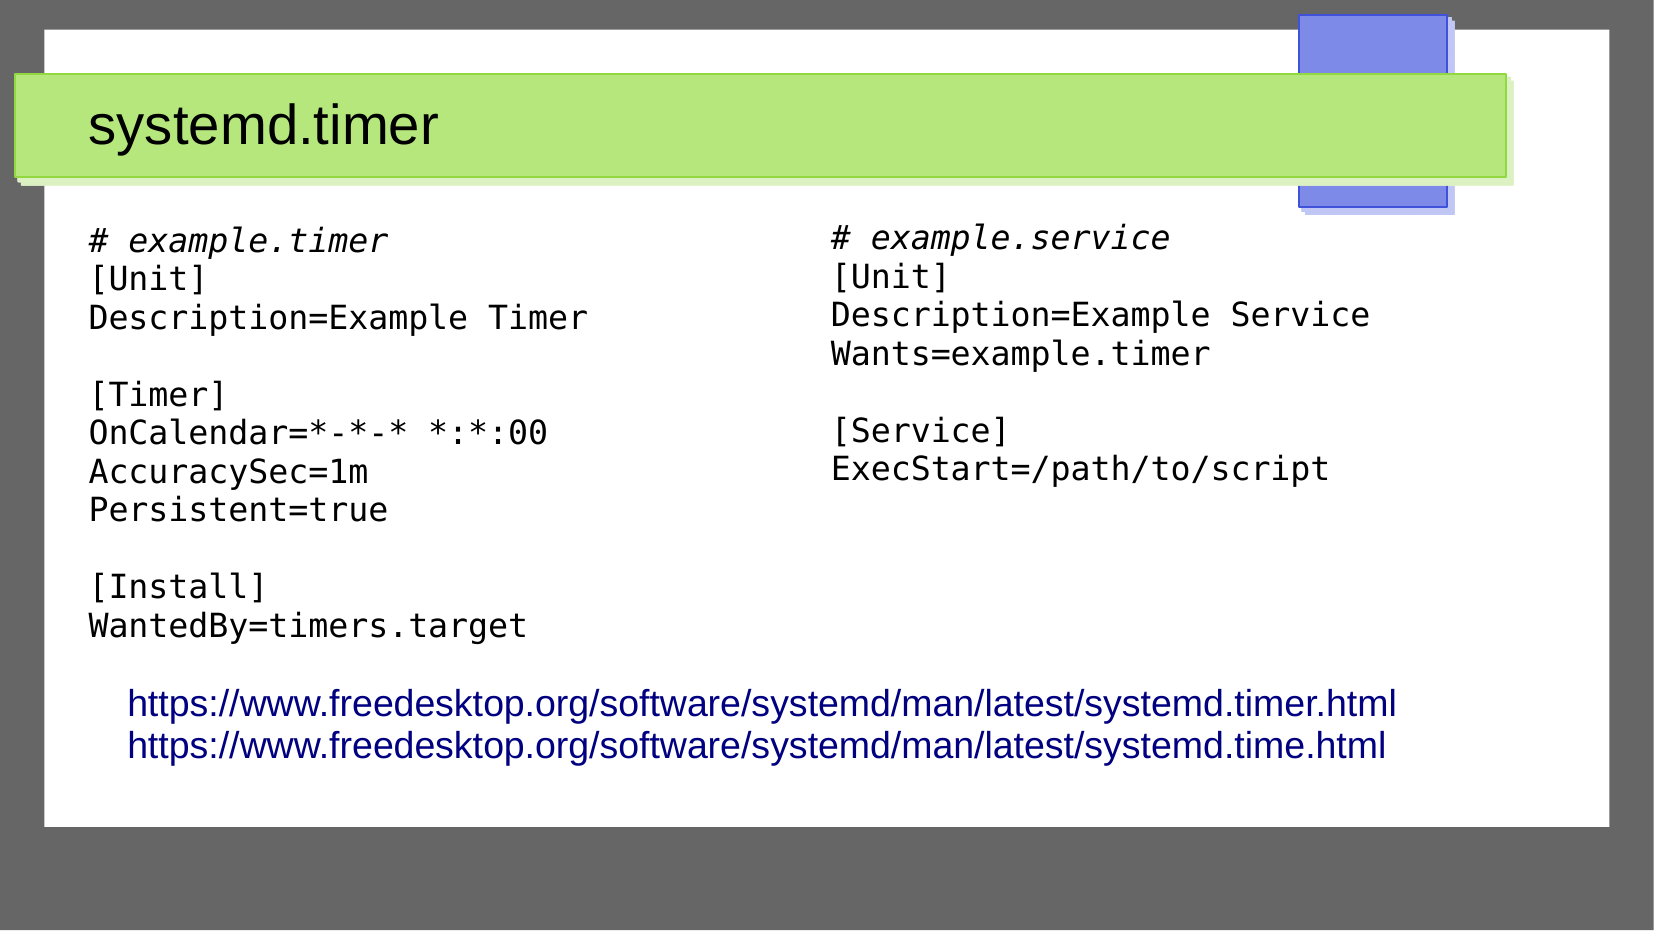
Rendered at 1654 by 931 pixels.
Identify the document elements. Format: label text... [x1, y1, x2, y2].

text_box https://www.freedesktop.org/software/systemd/man/latest/systemd.timer.html https://www.freedesktop.org/software/systemd/man/latest/systemd.time.html [112, 675, 1413, 796]
list # example.service [Unit] Description=Example Service Wants=example.timer [Service] ExecStart=/path/to/script [830, 219, 1552, 601]
title systemd.timer [88, 73, 1506, 178]
list # example.timer [Unit] Description=Example Timer [Timer] OnCalendar=*-*-* *:*:00 AccuracySec=1m Persistent=true [Install] WantedBy=timers.target [88, 221, 809, 813]
